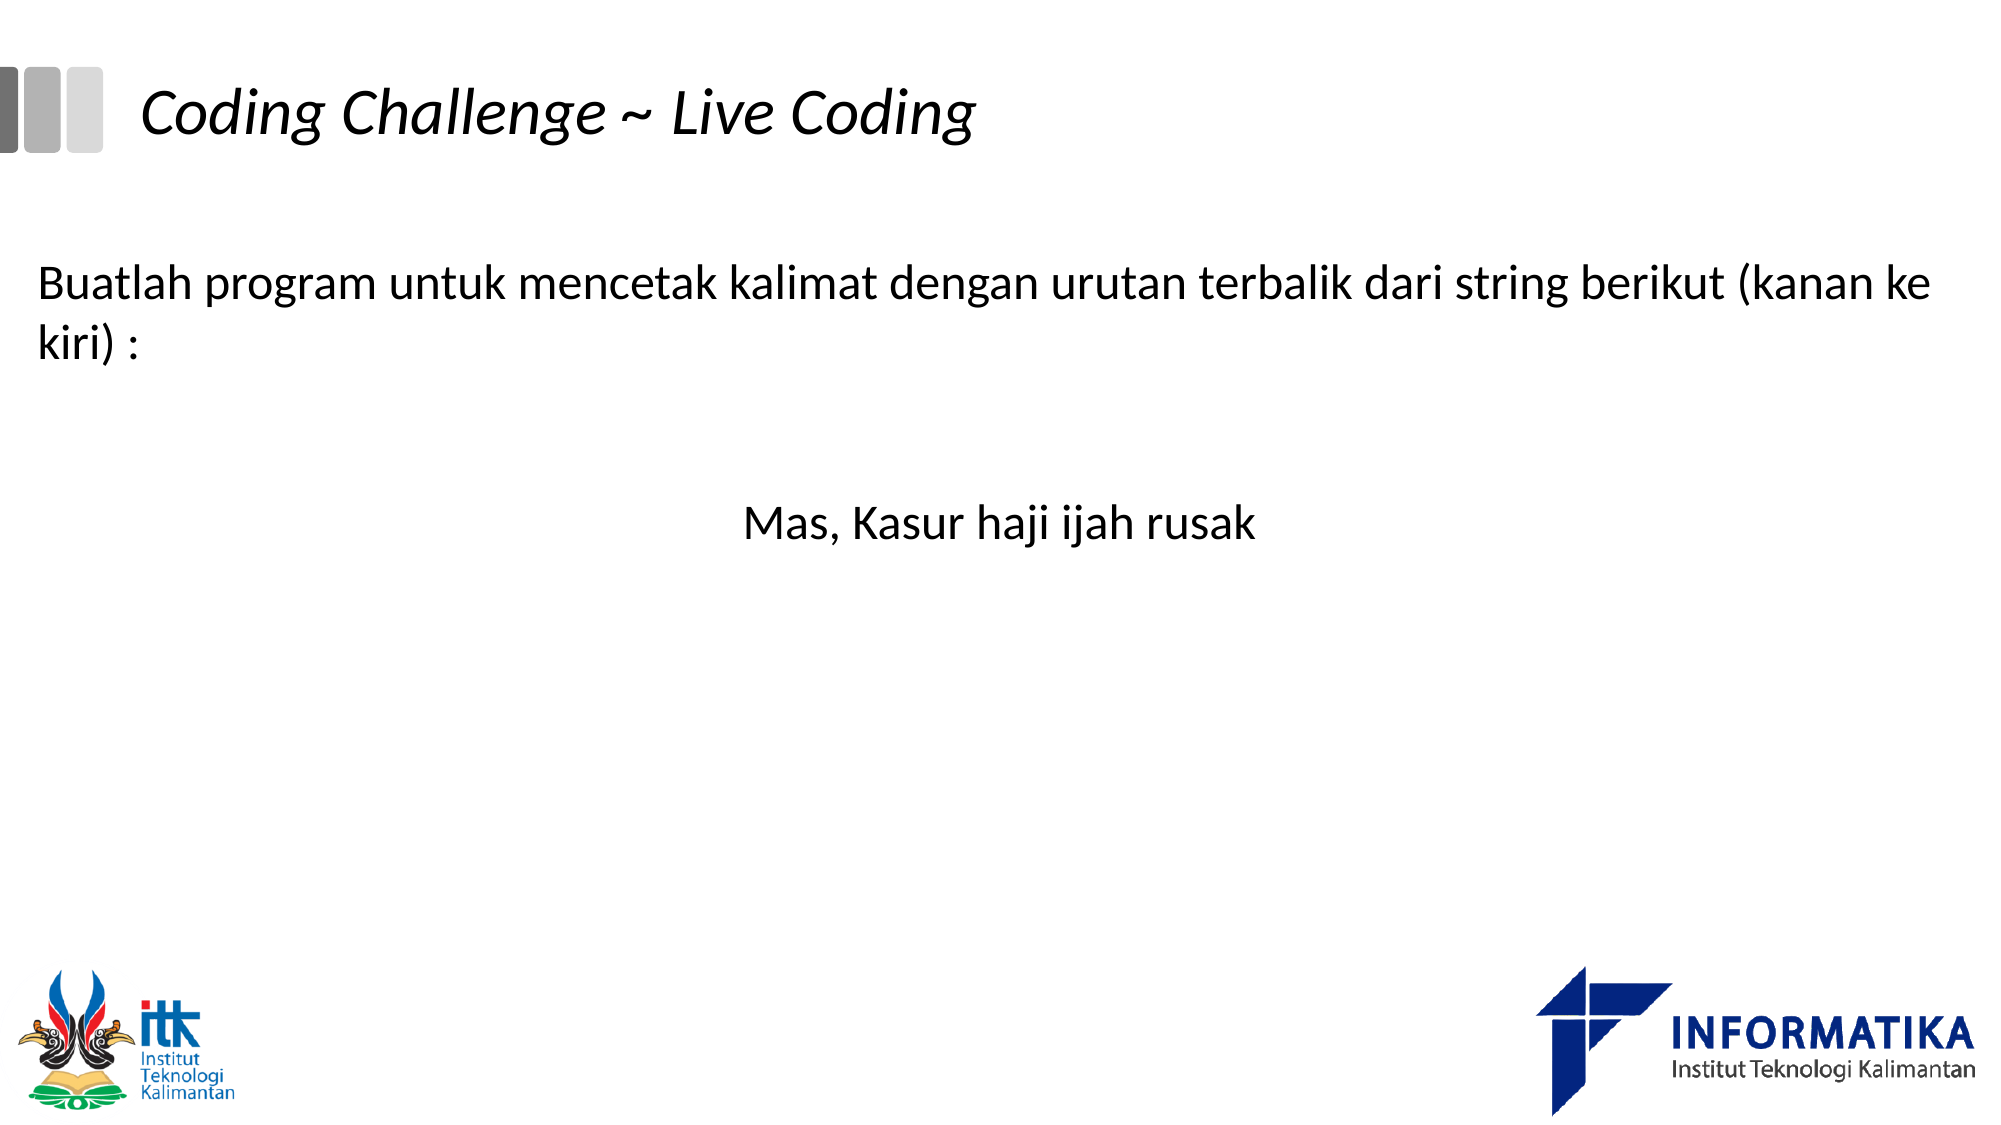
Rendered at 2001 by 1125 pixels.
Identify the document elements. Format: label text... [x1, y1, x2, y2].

picture [1534, 965, 1976, 1118]
title Coding Challenge ~ Live Coding [119, 57, 1845, 158]
picture [0, 935, 253, 1125]
text_box Buatlah program untuk mencetak kalimat dengan urutan terbalik dari string berikut (kanan ke kiri) : Mas, Kasur haji ijah rusak [22, 242, 1965, 618]
